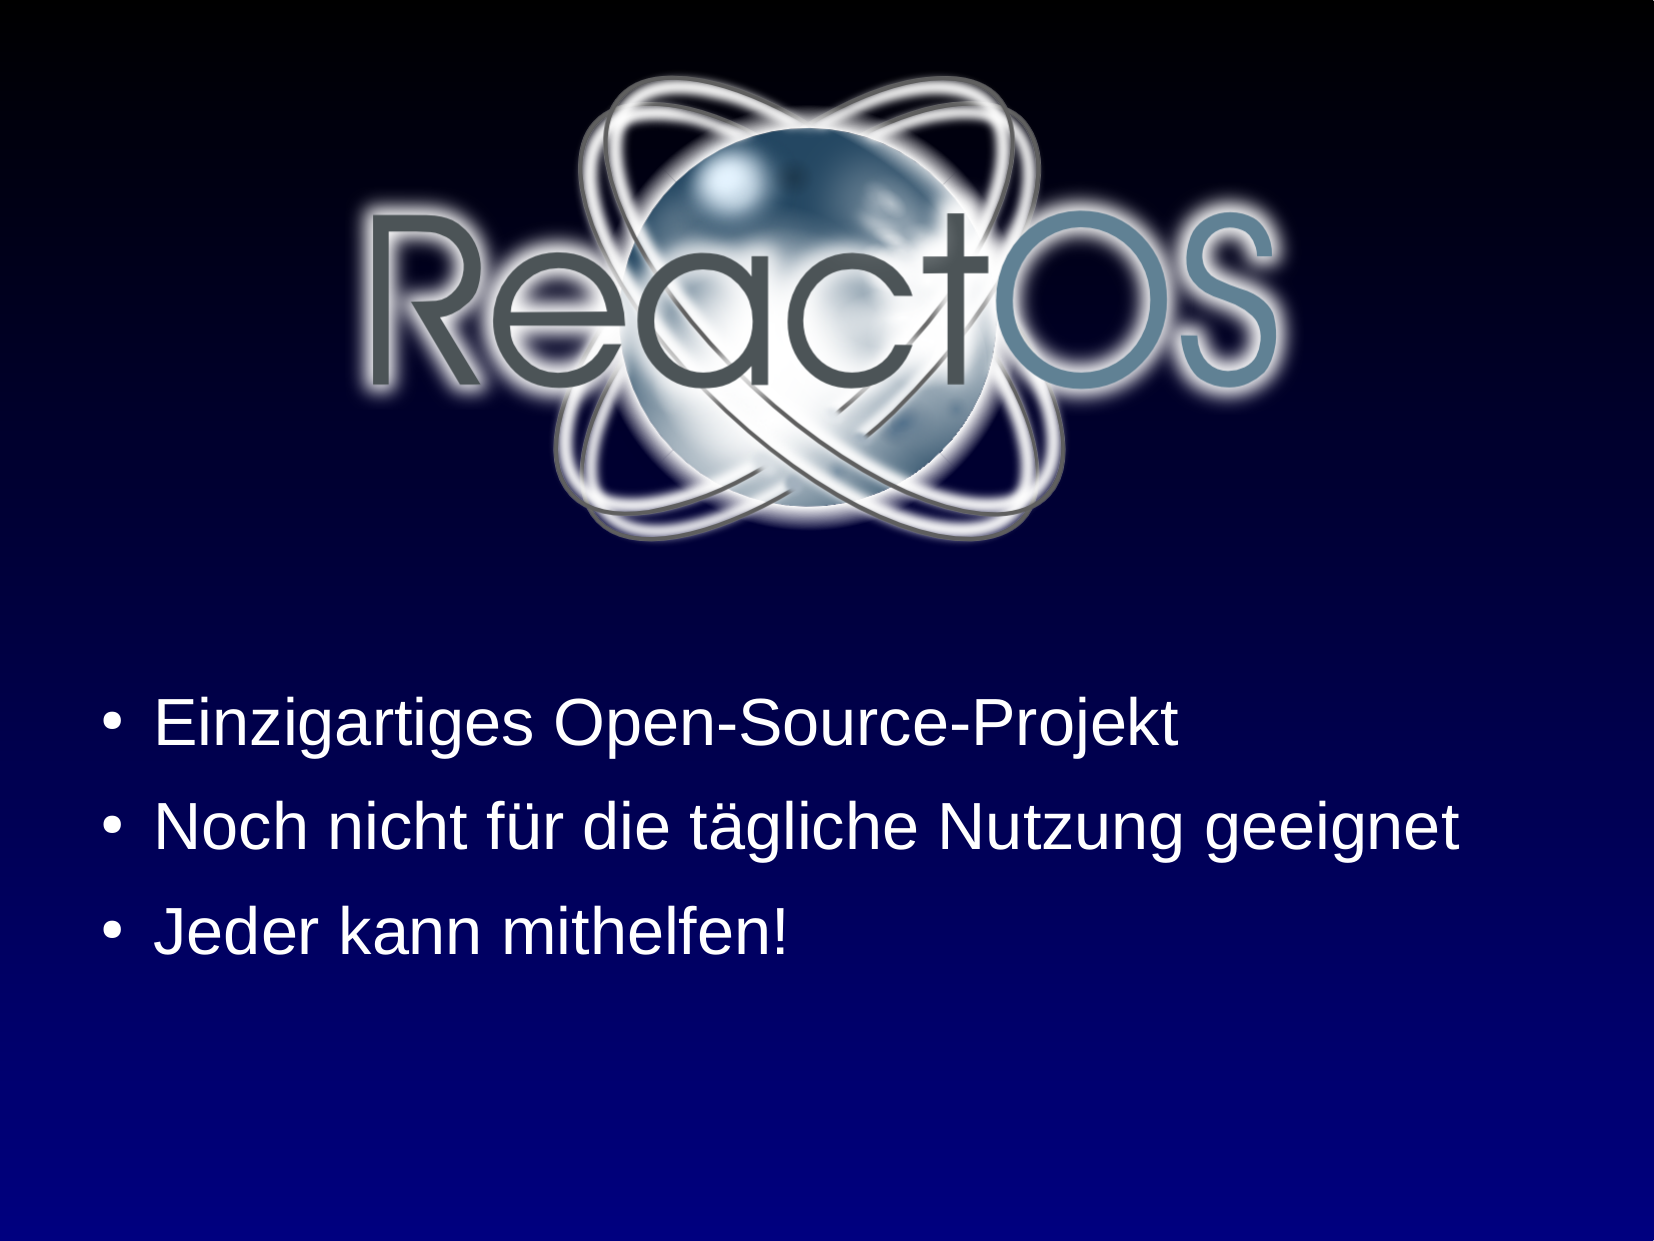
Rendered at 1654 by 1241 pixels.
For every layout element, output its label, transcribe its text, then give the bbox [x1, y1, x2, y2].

list Einzigartiges Open-Source-Projekt Noch nicht für die tägliche Nutzung geeignet Jeder kann mithelfen! [82, 685, 1571, 1193]
picture [326, 37, 1327, 590]
